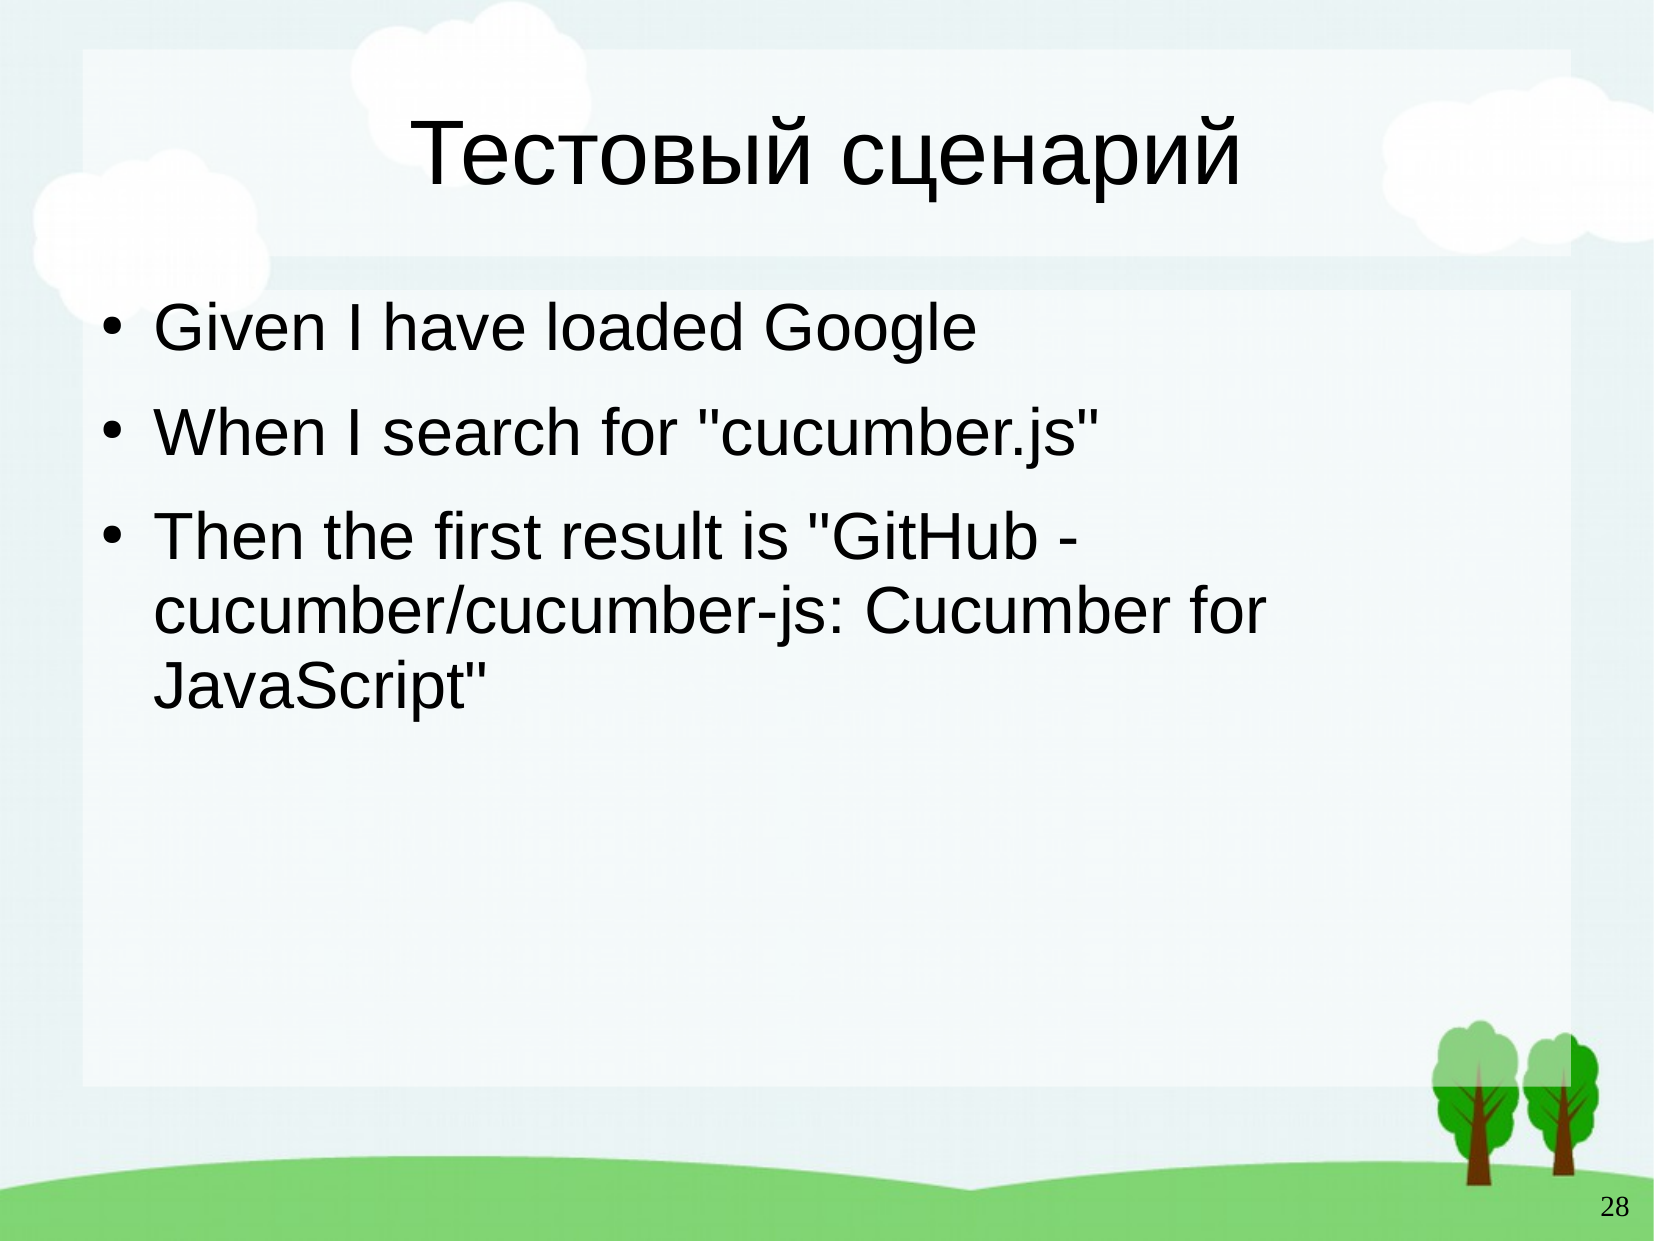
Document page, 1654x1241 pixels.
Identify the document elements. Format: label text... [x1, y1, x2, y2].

title Тестовый сценарий [82, 49, 1571, 257]
list Given I have loaded Google When I search for "cucumber.js" Then the first result is "GitHub - cucumber/cucumber-js: Cucumber for JavaScript" [82, 290, 1571, 1087]
picture [0, 0, 1654, 1241]
